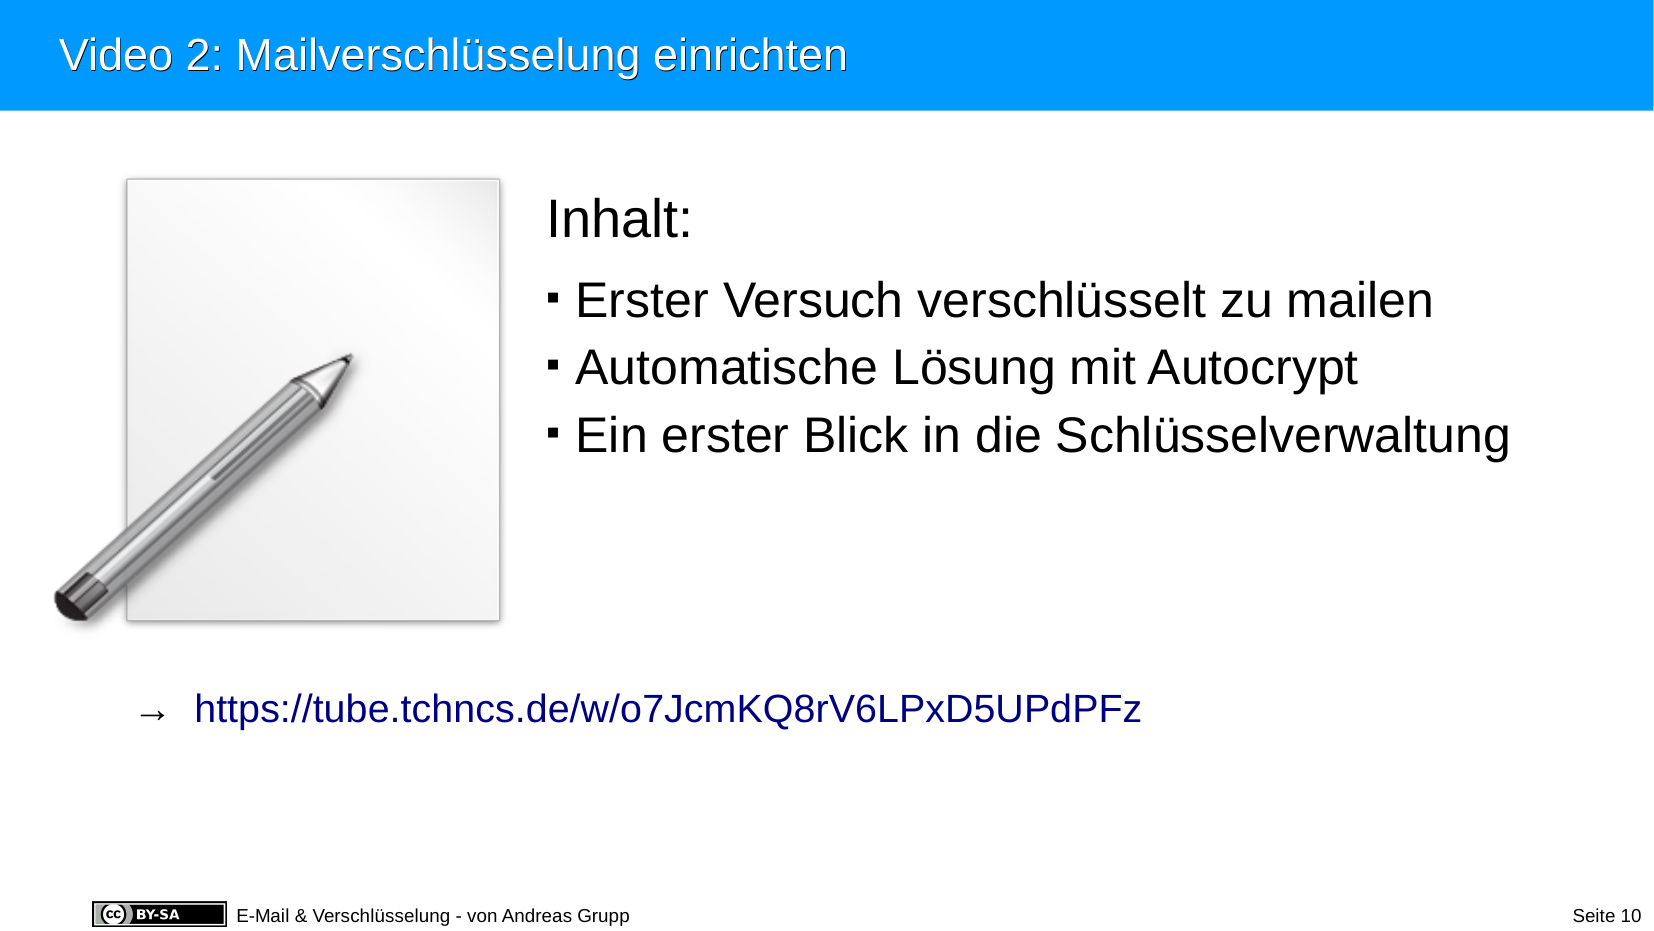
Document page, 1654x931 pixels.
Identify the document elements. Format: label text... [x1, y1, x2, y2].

text_box Inhalt: Erster Versuch verschlüsselt zu mailen Automatische Lösung mit Autocrypt Ein erster Blick in die Schlüsselverwaltung [531, 180, 1565, 540]
text_box → https://tube.tchncs.de/w/o7JcmKQ8rV6LPxD5UPdPFz [118, 679, 1595, 739]
title Video 2: Mailverschlüsselung einrichten [59, 21, 1506, 89]
picture [92, 901, 227, 927]
picture [42, 159, 575, 638]
